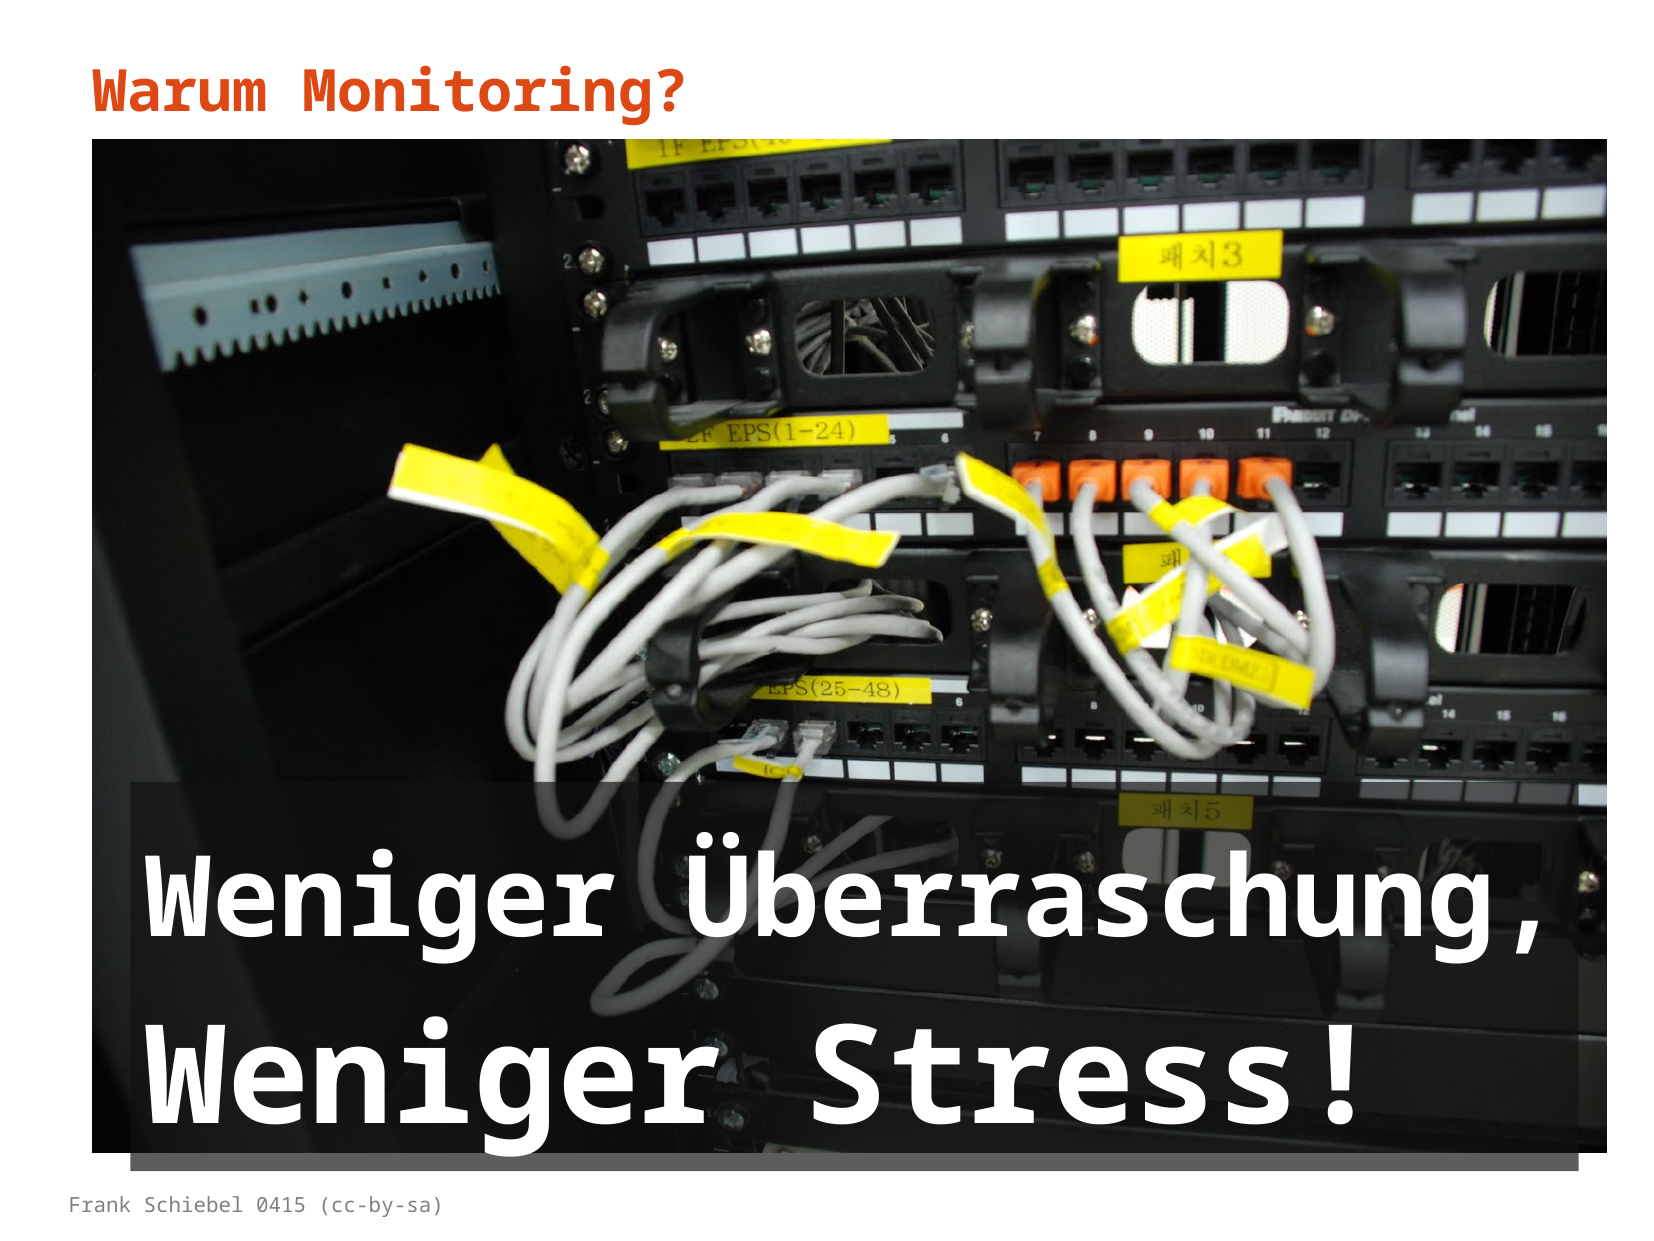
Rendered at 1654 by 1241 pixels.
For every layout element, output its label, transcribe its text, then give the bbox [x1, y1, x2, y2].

text_box Weniger Überraschung, Weniger Stress! [130, 781, 1579, 1117]
text_box Warum Monitoring? [78, 42, 1130, 117]
picture [92, 139, 1607, 1153]
